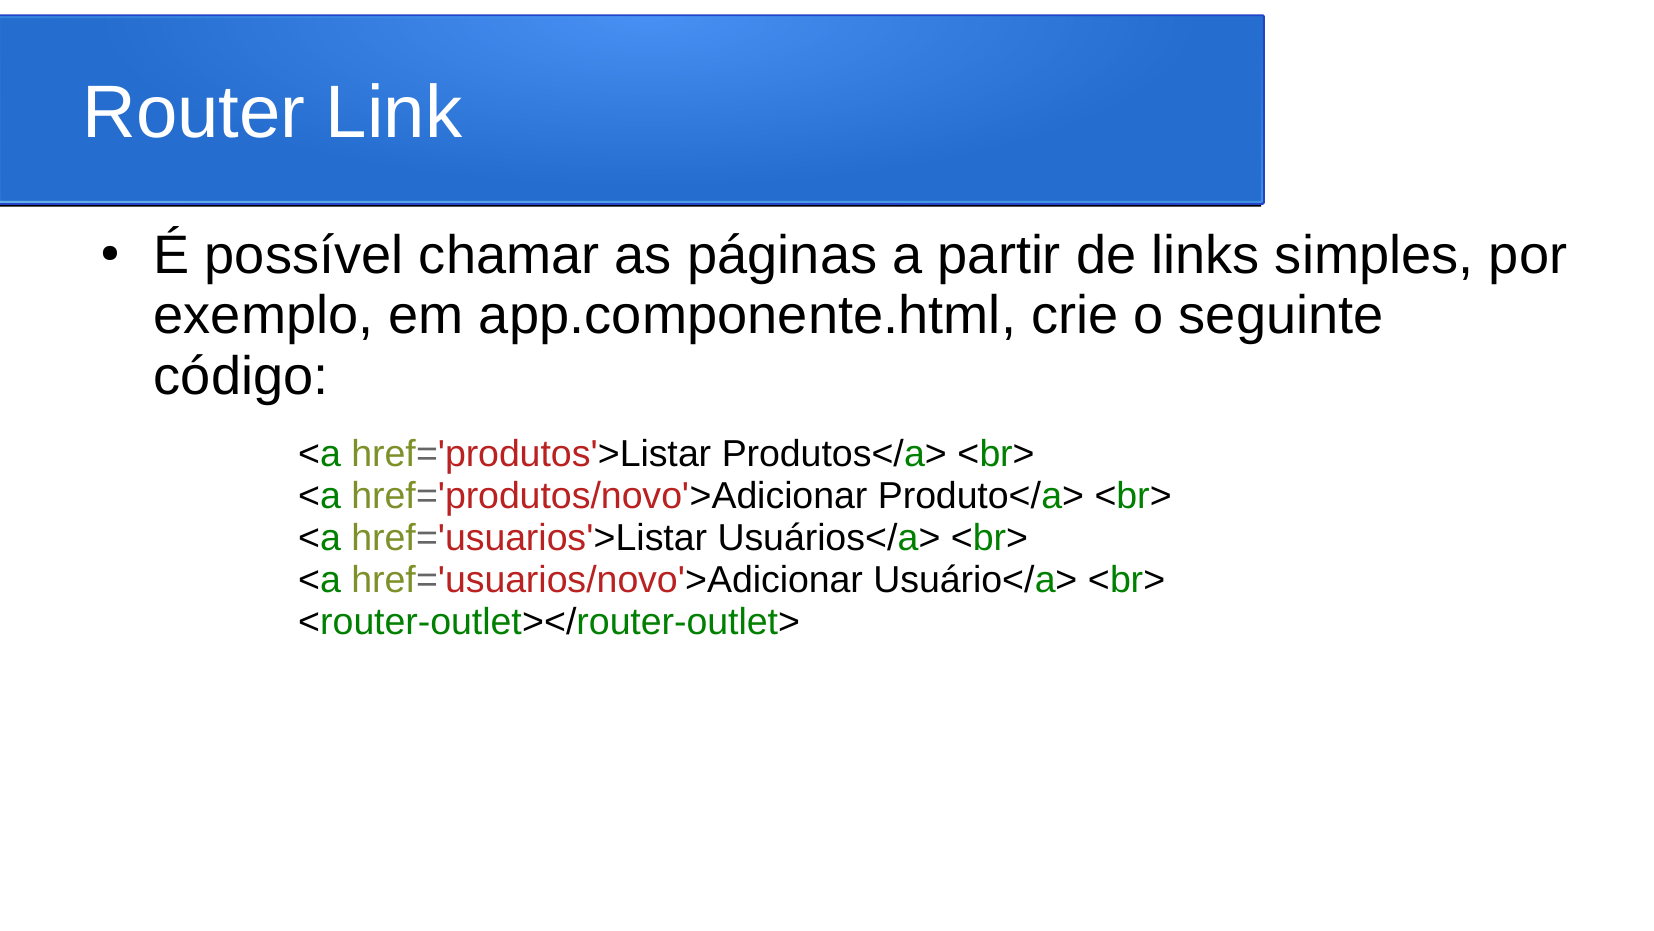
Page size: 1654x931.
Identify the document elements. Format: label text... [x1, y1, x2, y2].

text_box <a href='produtos'>Listar Produtos</a> <br> <a href='produtos/novo'>Adicionar Produto</a> <br> <a href='usuarios'>Listar Usuários</a> <br> <a href='usuarios/novo'>Adicionar Usuário</a> <br> <router-outlet></router-outlet> [283, 425, 1252, 692]
list É possível chamar as páginas a partir de links simples, por exemplo, em app.componente.html, crie o seguinte código: [82, 224, 1571, 764]
title Router Link [82, 35, 1235, 189]
